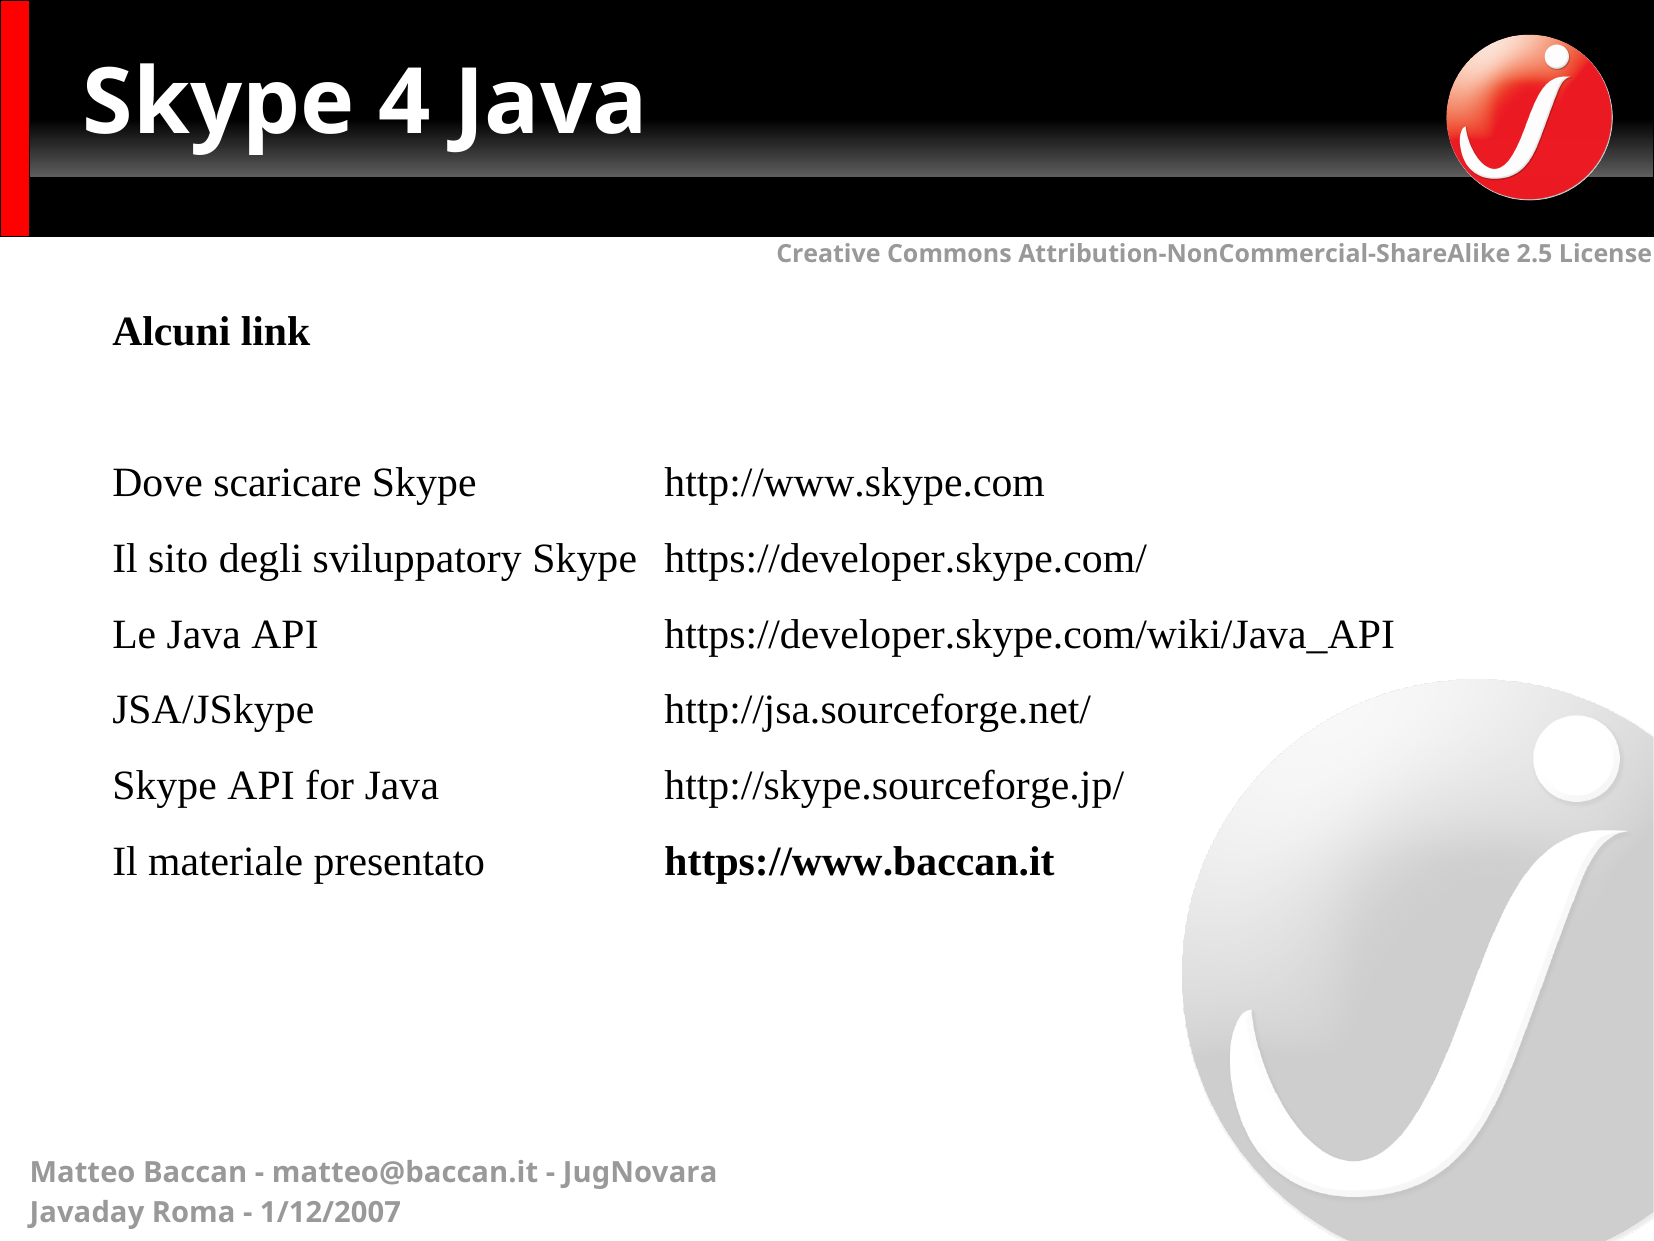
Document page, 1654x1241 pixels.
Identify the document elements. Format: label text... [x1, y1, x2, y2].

list Alcuni link Dove scaricare Skype http://www.skype.com Il sito degli sviluppatory Skype https://developer.skype.com/ Le Java API https://developer.skype.com/wiki/Java_API JSA/JSkype http://jsa.sourceforge.net/ Skype API for Java http://skype.sourceforge.jp/ Il materiale presentato https://www.baccan.it [76, 307, 1589, 1127]
text_box [627, 219, 1188, 291]
picture [1181, 679, 1654, 1241]
title Skype 4 Java [82, 43, 1571, 154]
picture [1434, 28, 1625, 207]
